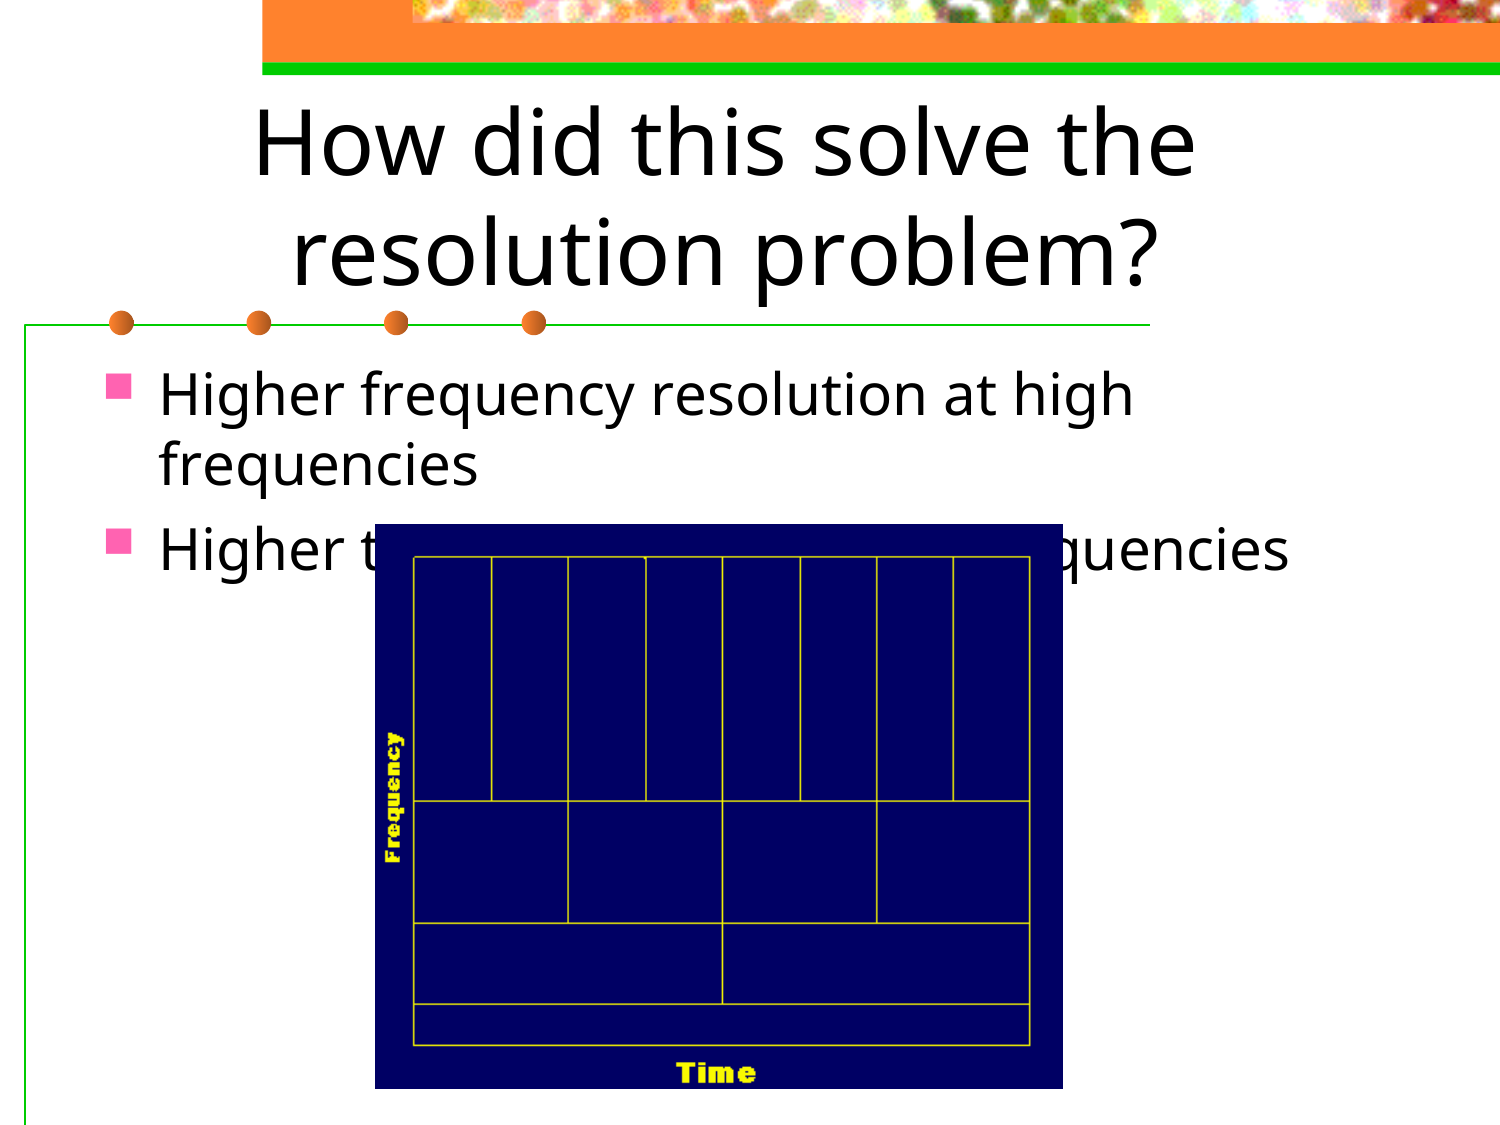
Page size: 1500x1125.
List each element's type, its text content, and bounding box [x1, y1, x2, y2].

title How did this solve the resolution problem? [87, 76, 1363, 312]
picture [412, 0, 1500, 23]
picture [375, 524, 1063, 1090]
list Higher frequency resolution at high frequencies Higher time frequency at low frequencies [87, 349, 1400, 590]
